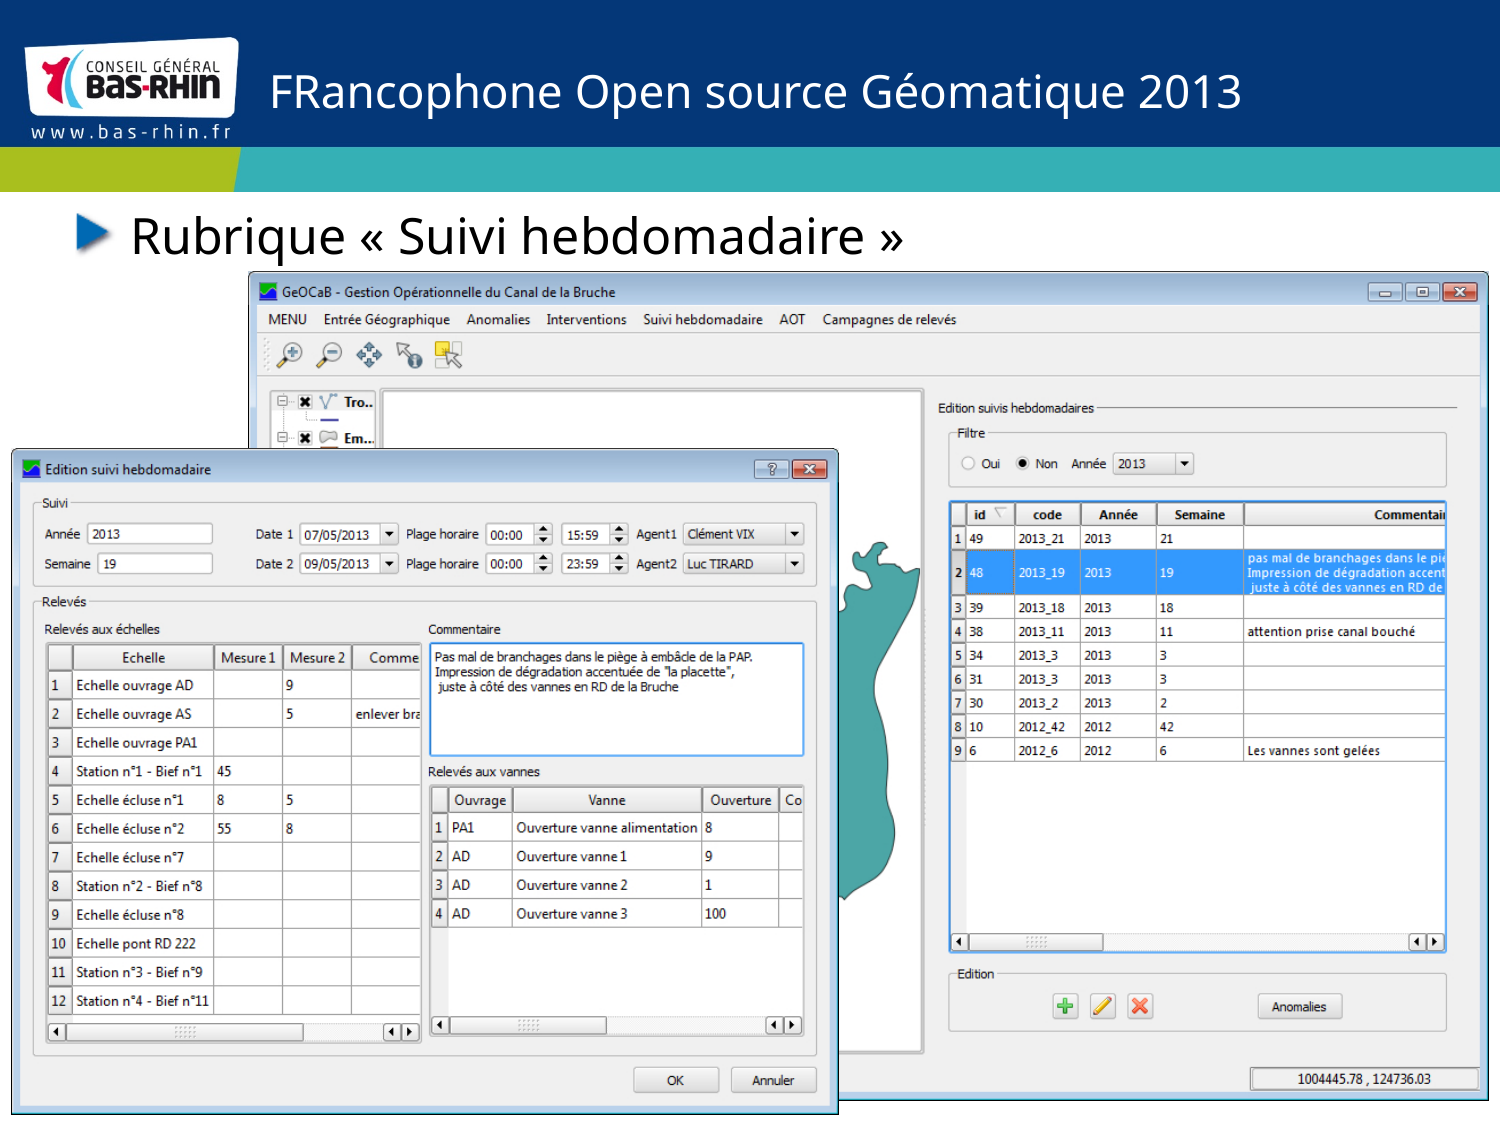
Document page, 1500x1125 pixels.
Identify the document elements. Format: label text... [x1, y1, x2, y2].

picture [0, 0, 1500, 192]
list Rubrique « Suivi hebdomadaire » [59, 196, 1410, 274]
title FRancophone Open source Géomatique 2013 [253, 30, 1471, 149]
picture [11, 271, 1489, 1115]
